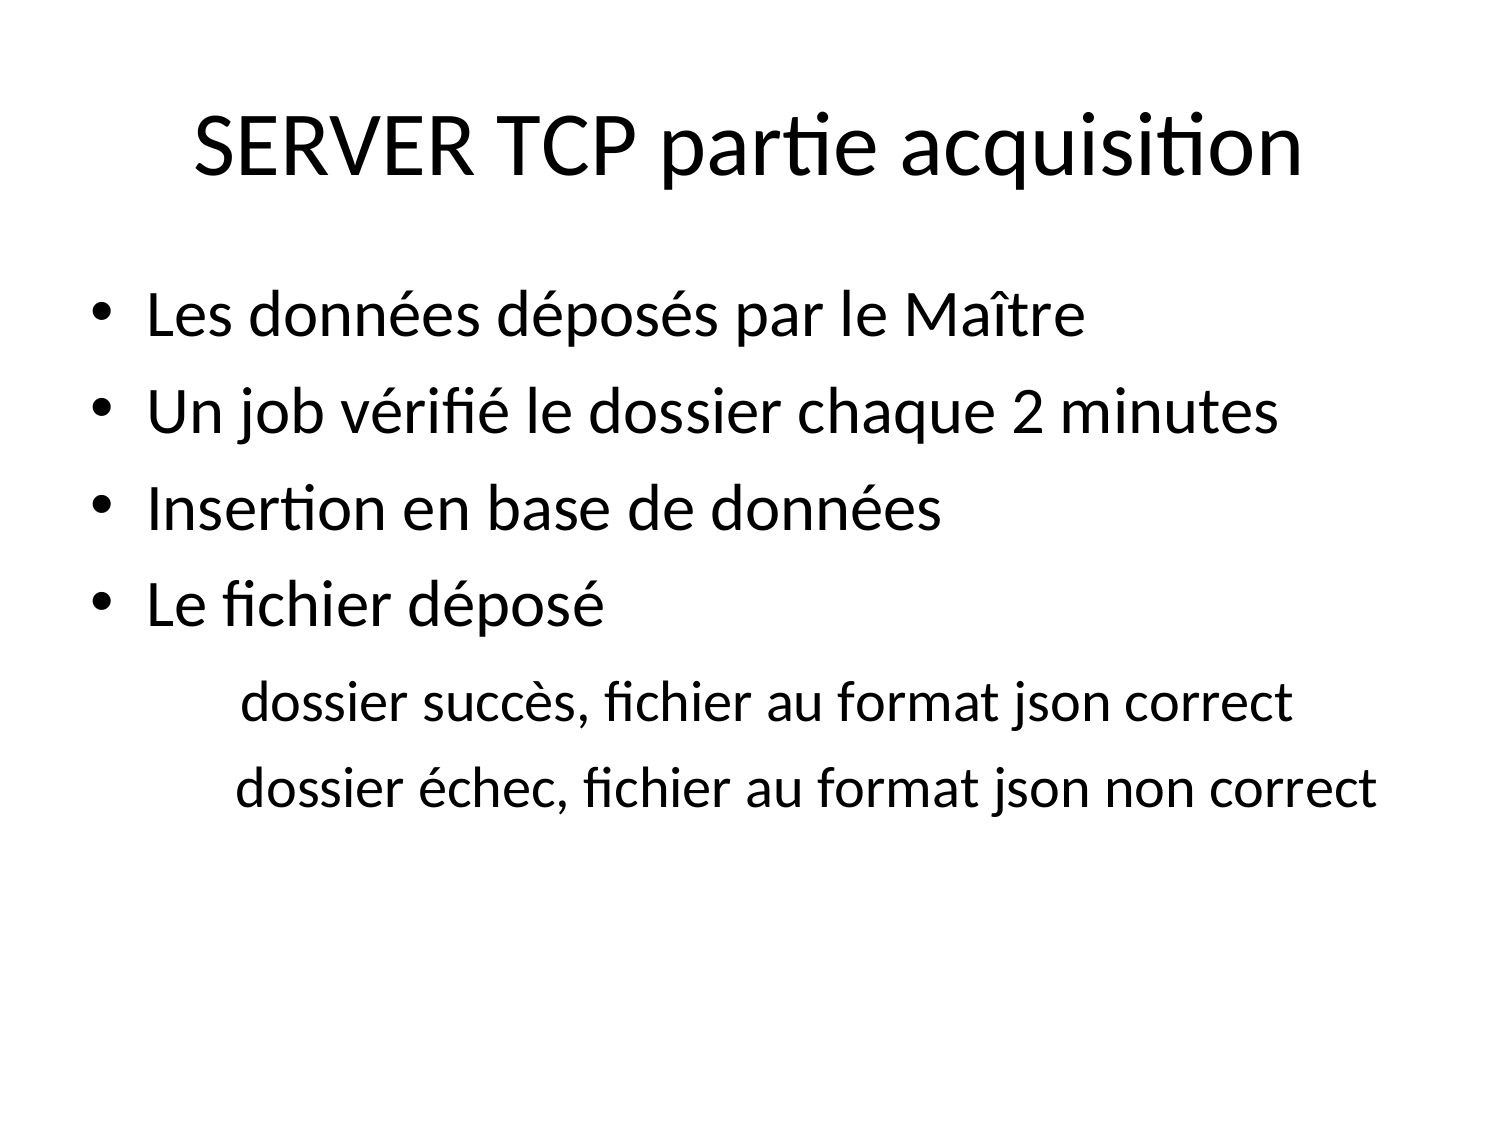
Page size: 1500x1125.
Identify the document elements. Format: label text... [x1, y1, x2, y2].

title SERVER TCP partie acquisition [75, 45, 1426, 233]
list Les données déposés par le Maître Un job vérifié le dossier chaque 2 minutes Insertion en base de données Le fichier déposé dossier succès, fichier au format json correct dossier échec, fichier au format json non correct [75, 262, 1426, 1005]
